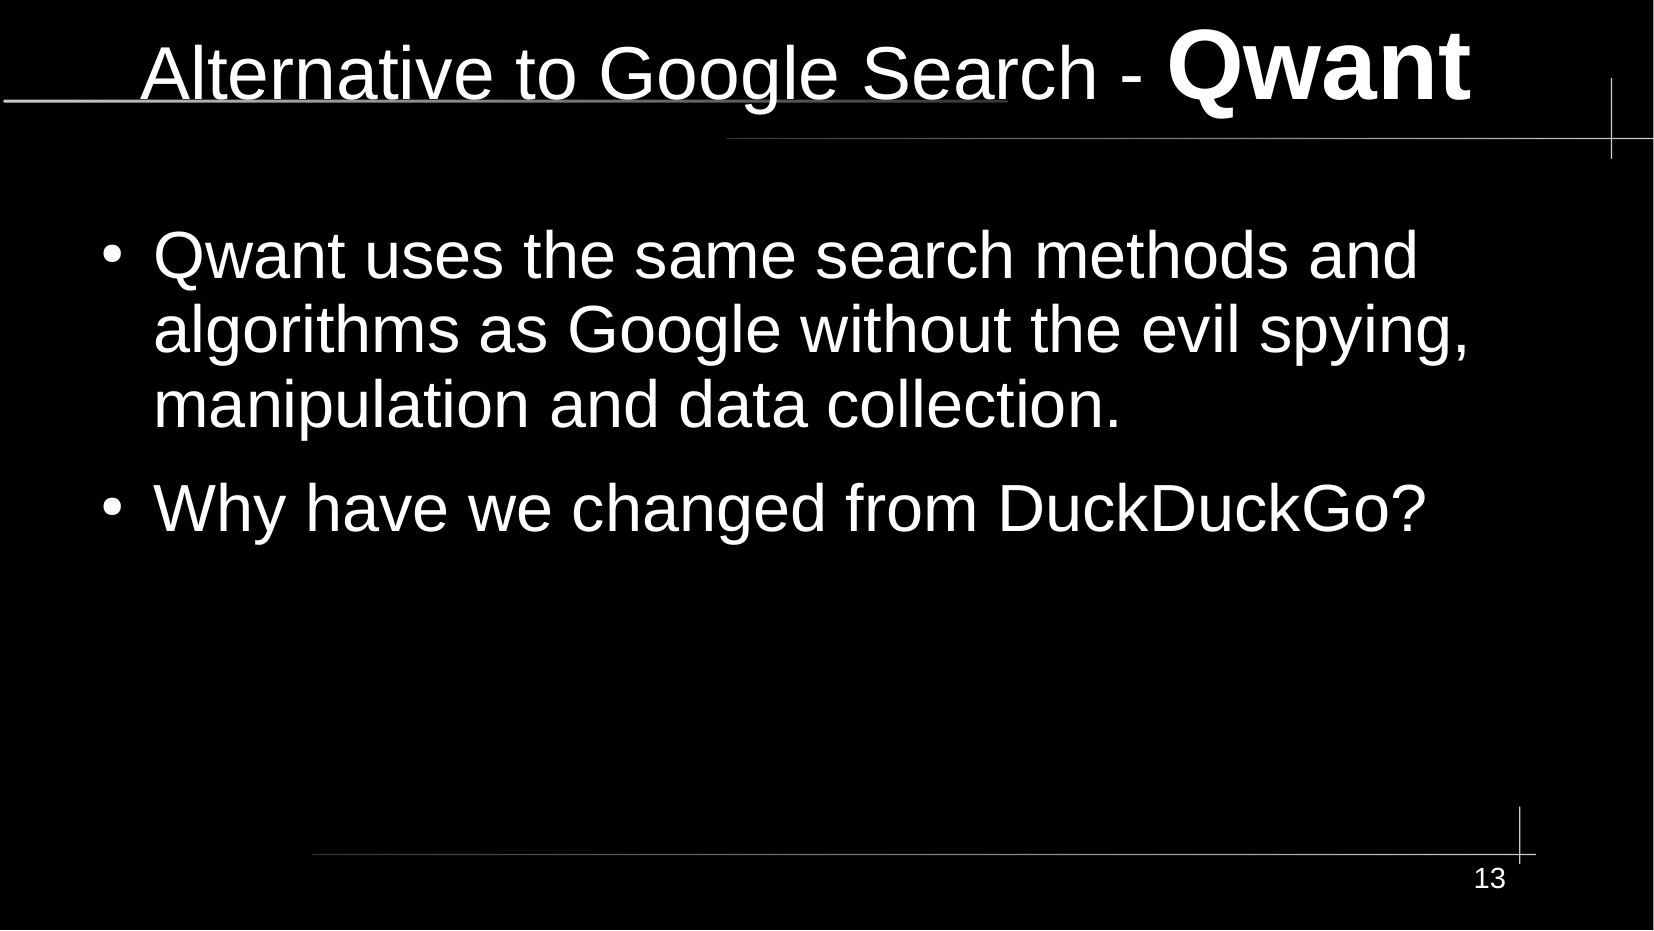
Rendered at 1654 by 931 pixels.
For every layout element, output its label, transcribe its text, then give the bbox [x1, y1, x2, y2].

list Qwant uses the same search methods and algorithms as Google without the evil spying, manipulation and data collection. Why have we changed from DuckDuckGo? [82, 217, 1571, 758]
title Alternative to Google Search - Qwant [23, 9, 1589, 121]
